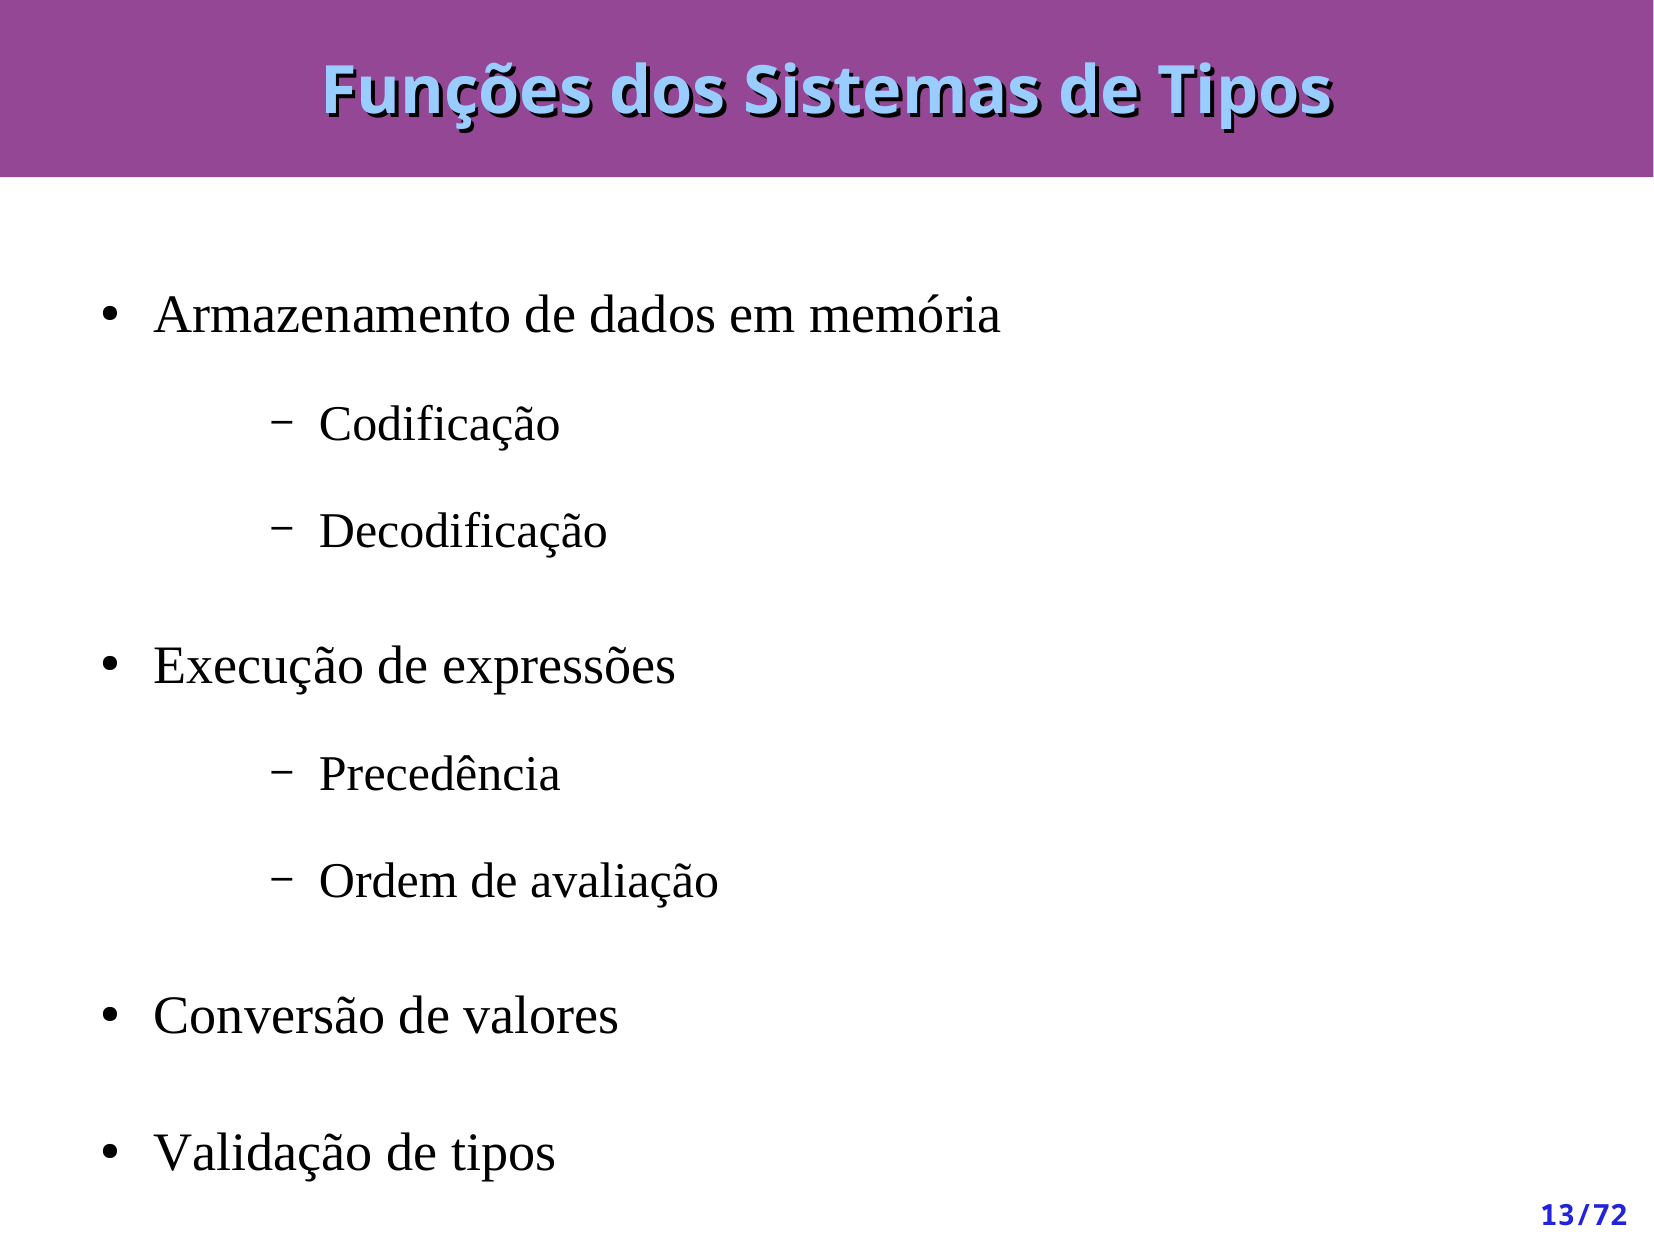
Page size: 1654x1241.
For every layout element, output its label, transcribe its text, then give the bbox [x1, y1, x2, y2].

title Funções dos Sistemas de Tipos [82, 0, 1571, 192]
list Armazenamento de dados em memória Codificação Decodificação Execução de expressões Precedência Ordem de avaliação Conversão de valores Validação de tipos [82, 254, 1571, 1157]
